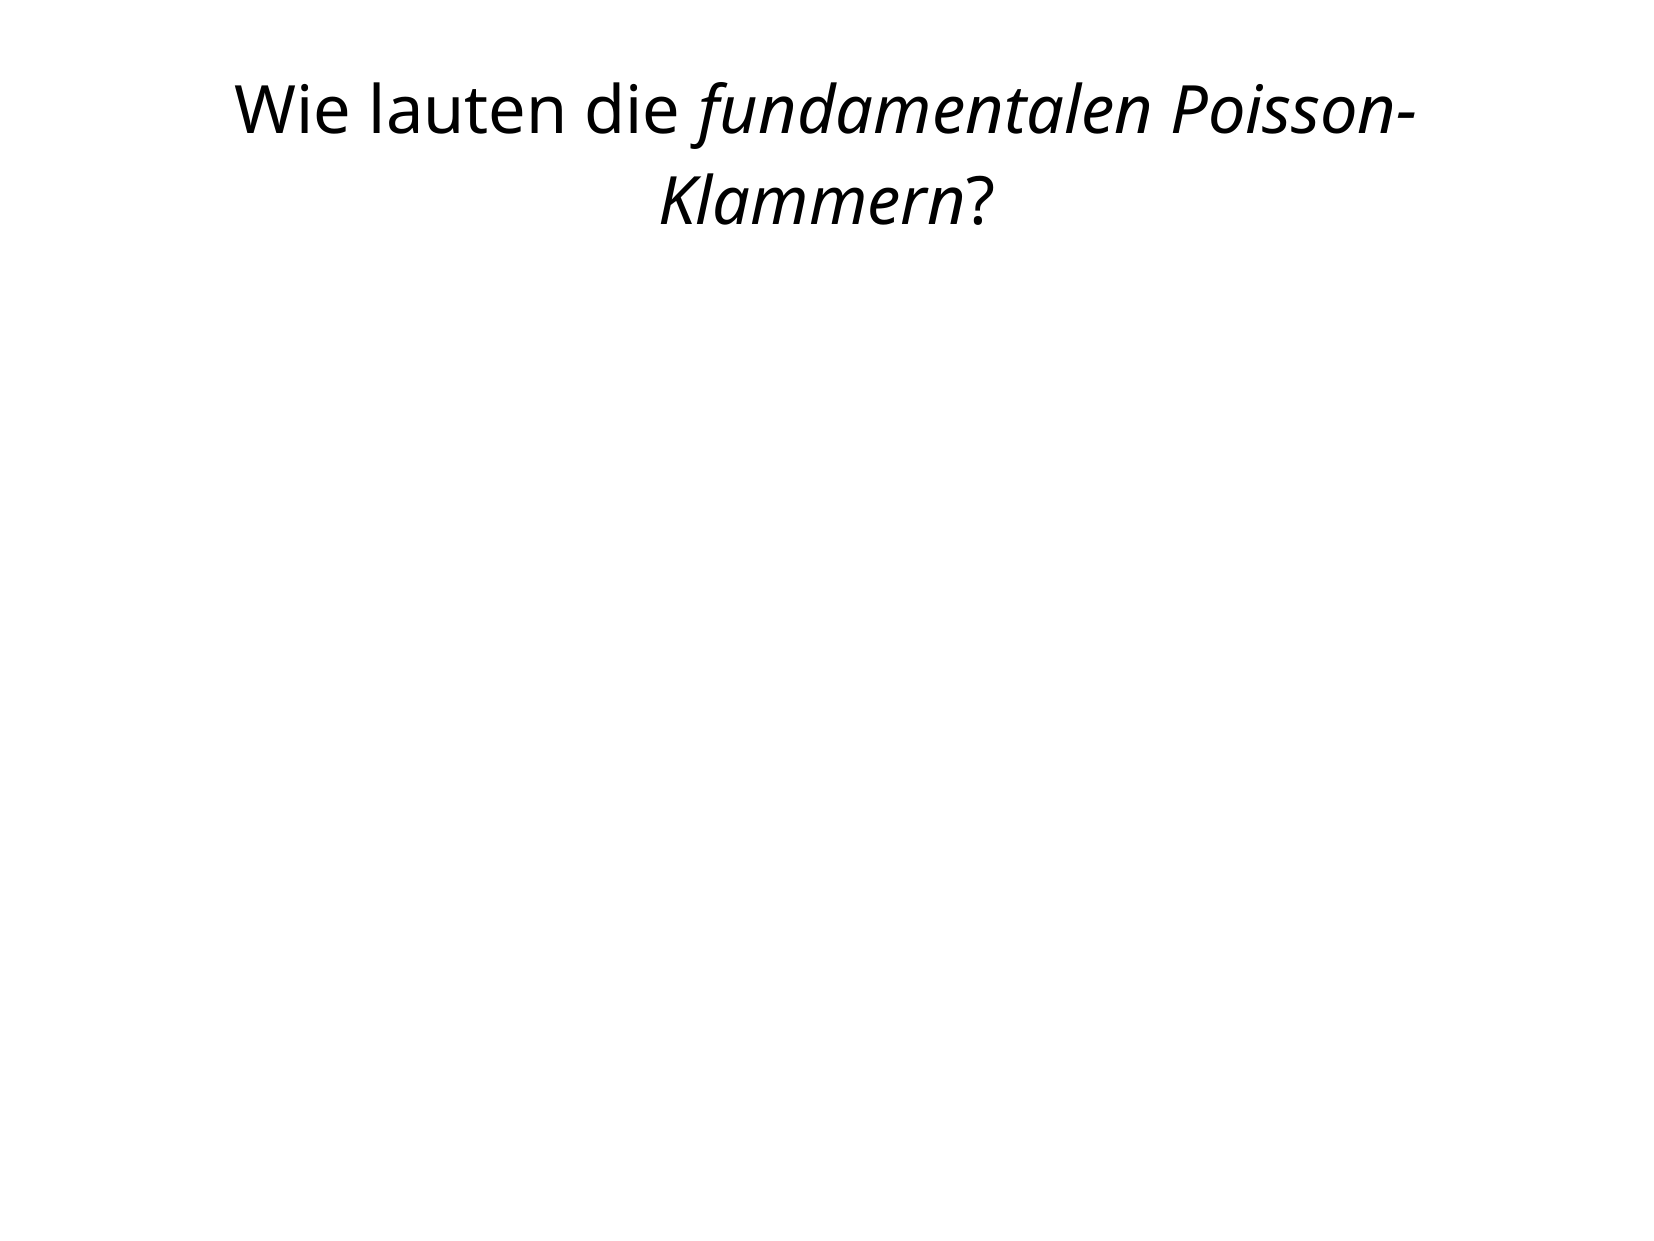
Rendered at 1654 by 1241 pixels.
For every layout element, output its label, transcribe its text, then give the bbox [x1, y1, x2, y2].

title Wie lauten die fundamentalen Poisson-Klammern? [82, 49, 1571, 257]
